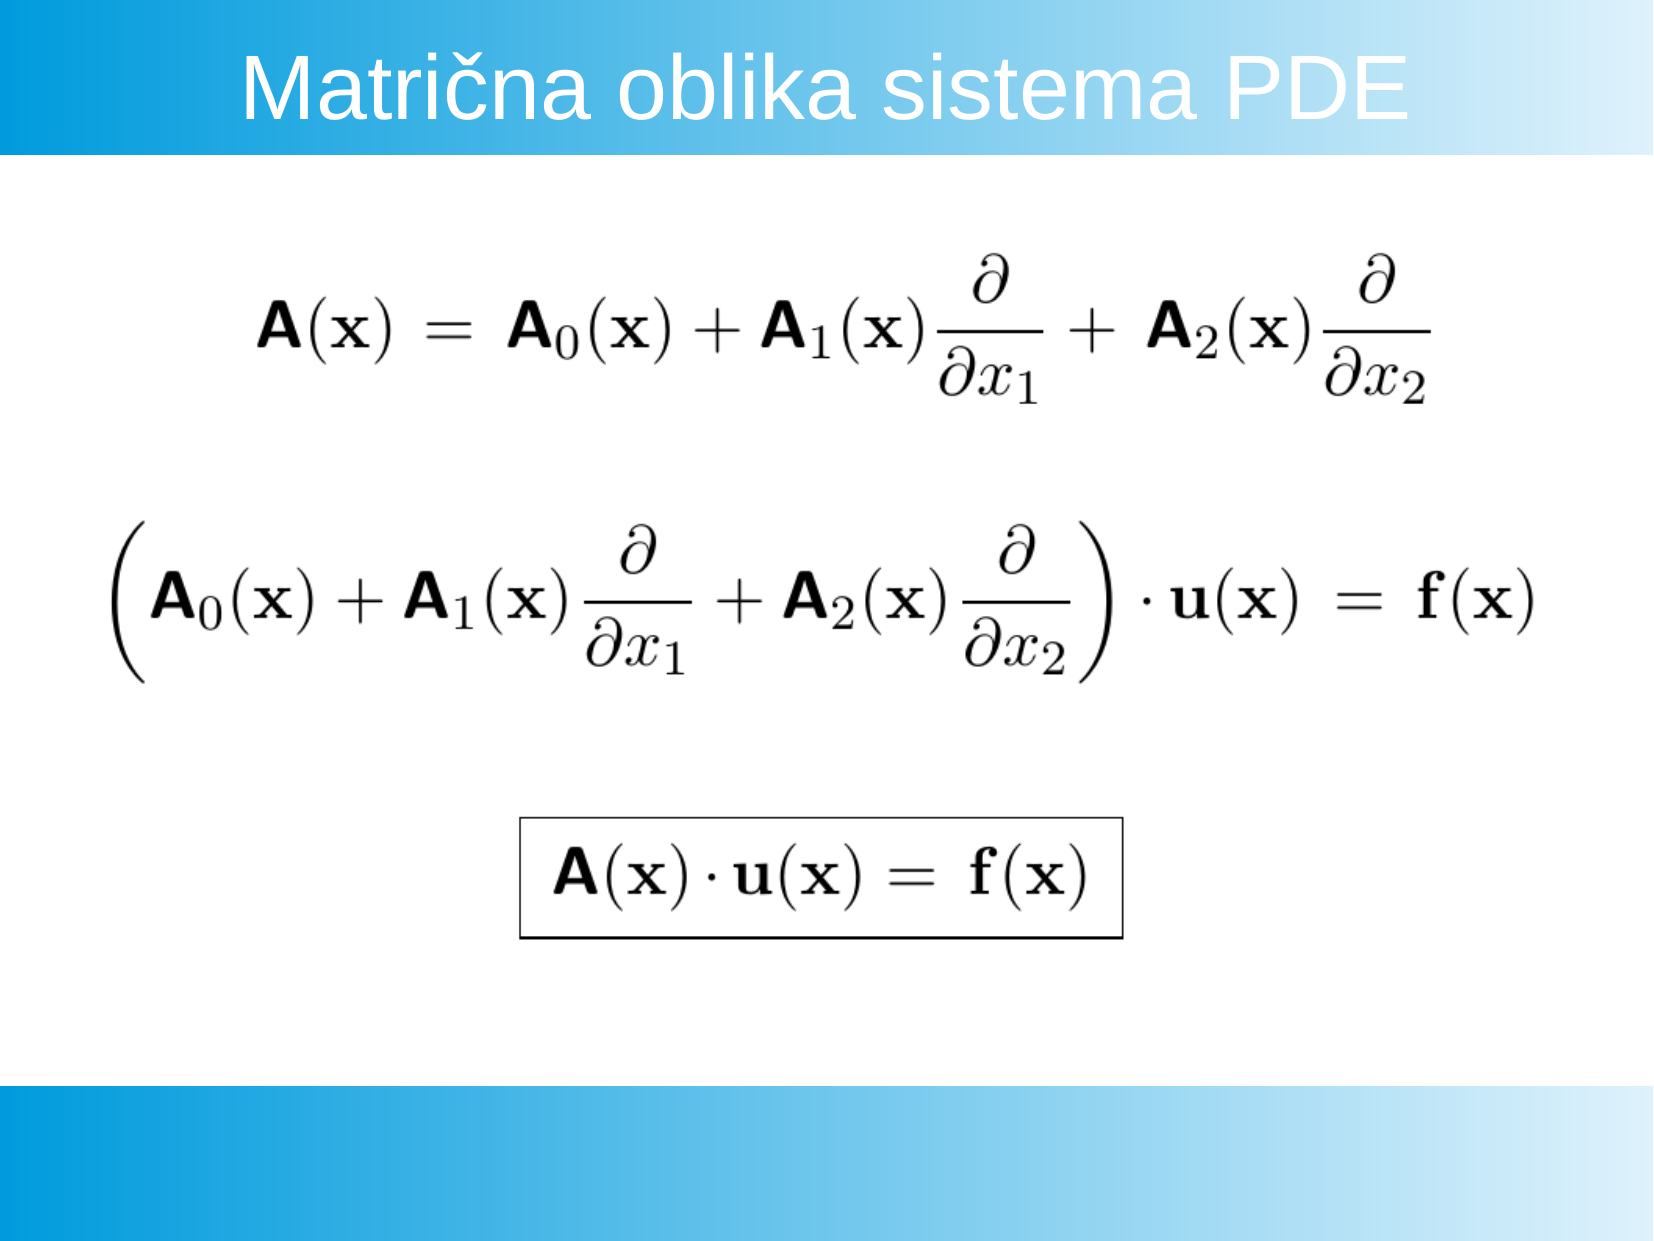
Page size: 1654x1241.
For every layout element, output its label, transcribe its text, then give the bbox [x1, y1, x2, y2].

picture [220, 222, 1453, 438]
picture [507, 800, 1141, 957]
picture [73, 496, 1560, 706]
title Matrična oblika sistema PDE [82, 35, 1571, 141]
